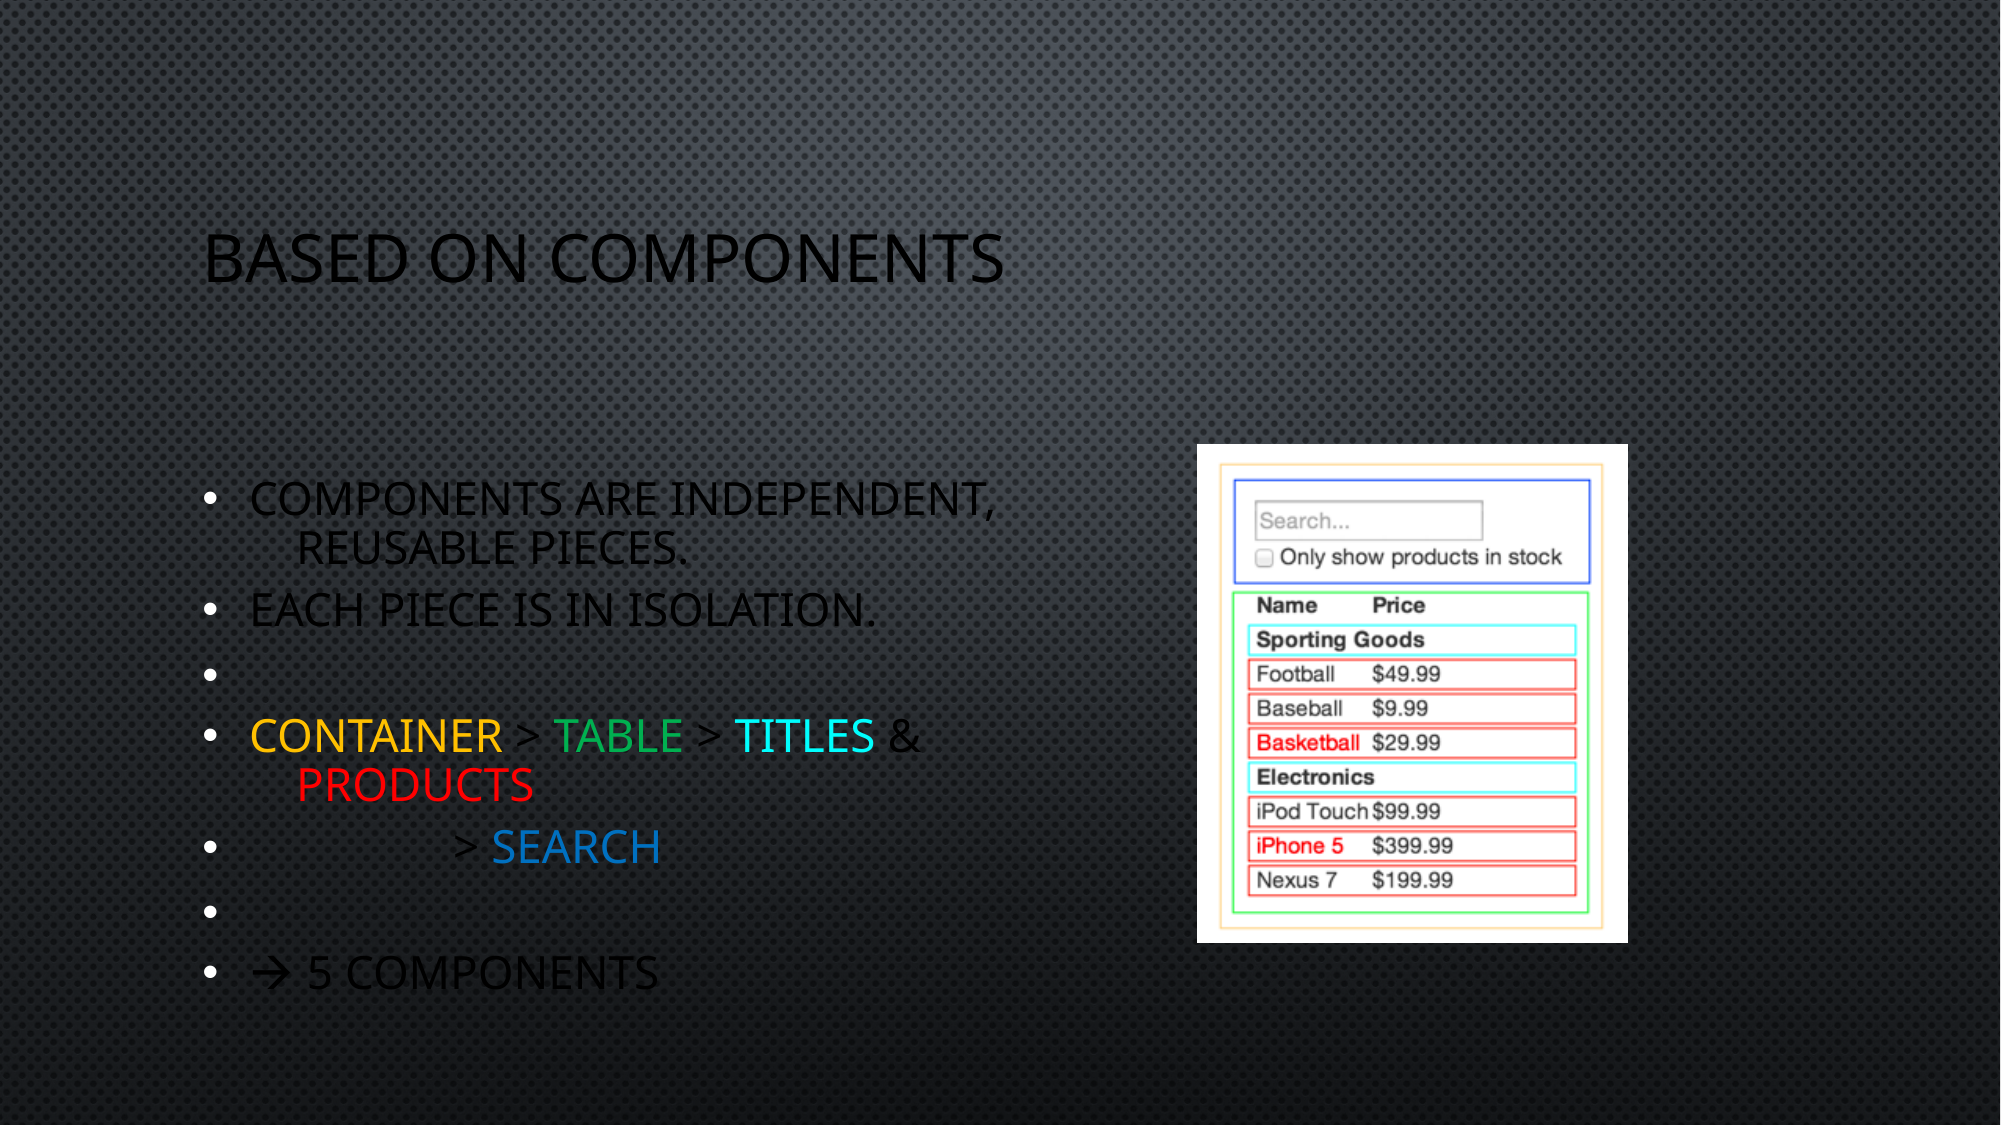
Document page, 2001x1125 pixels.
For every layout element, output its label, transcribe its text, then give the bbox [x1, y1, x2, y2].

title Based on components [187, 99, 1813, 413]
picture [1197, 444, 1628, 943]
list Components are independent, reusable pieces. each piece is in isolation. Container > Table > Titles & Products > Search  5 components [187, 437, 1040, 1088]
